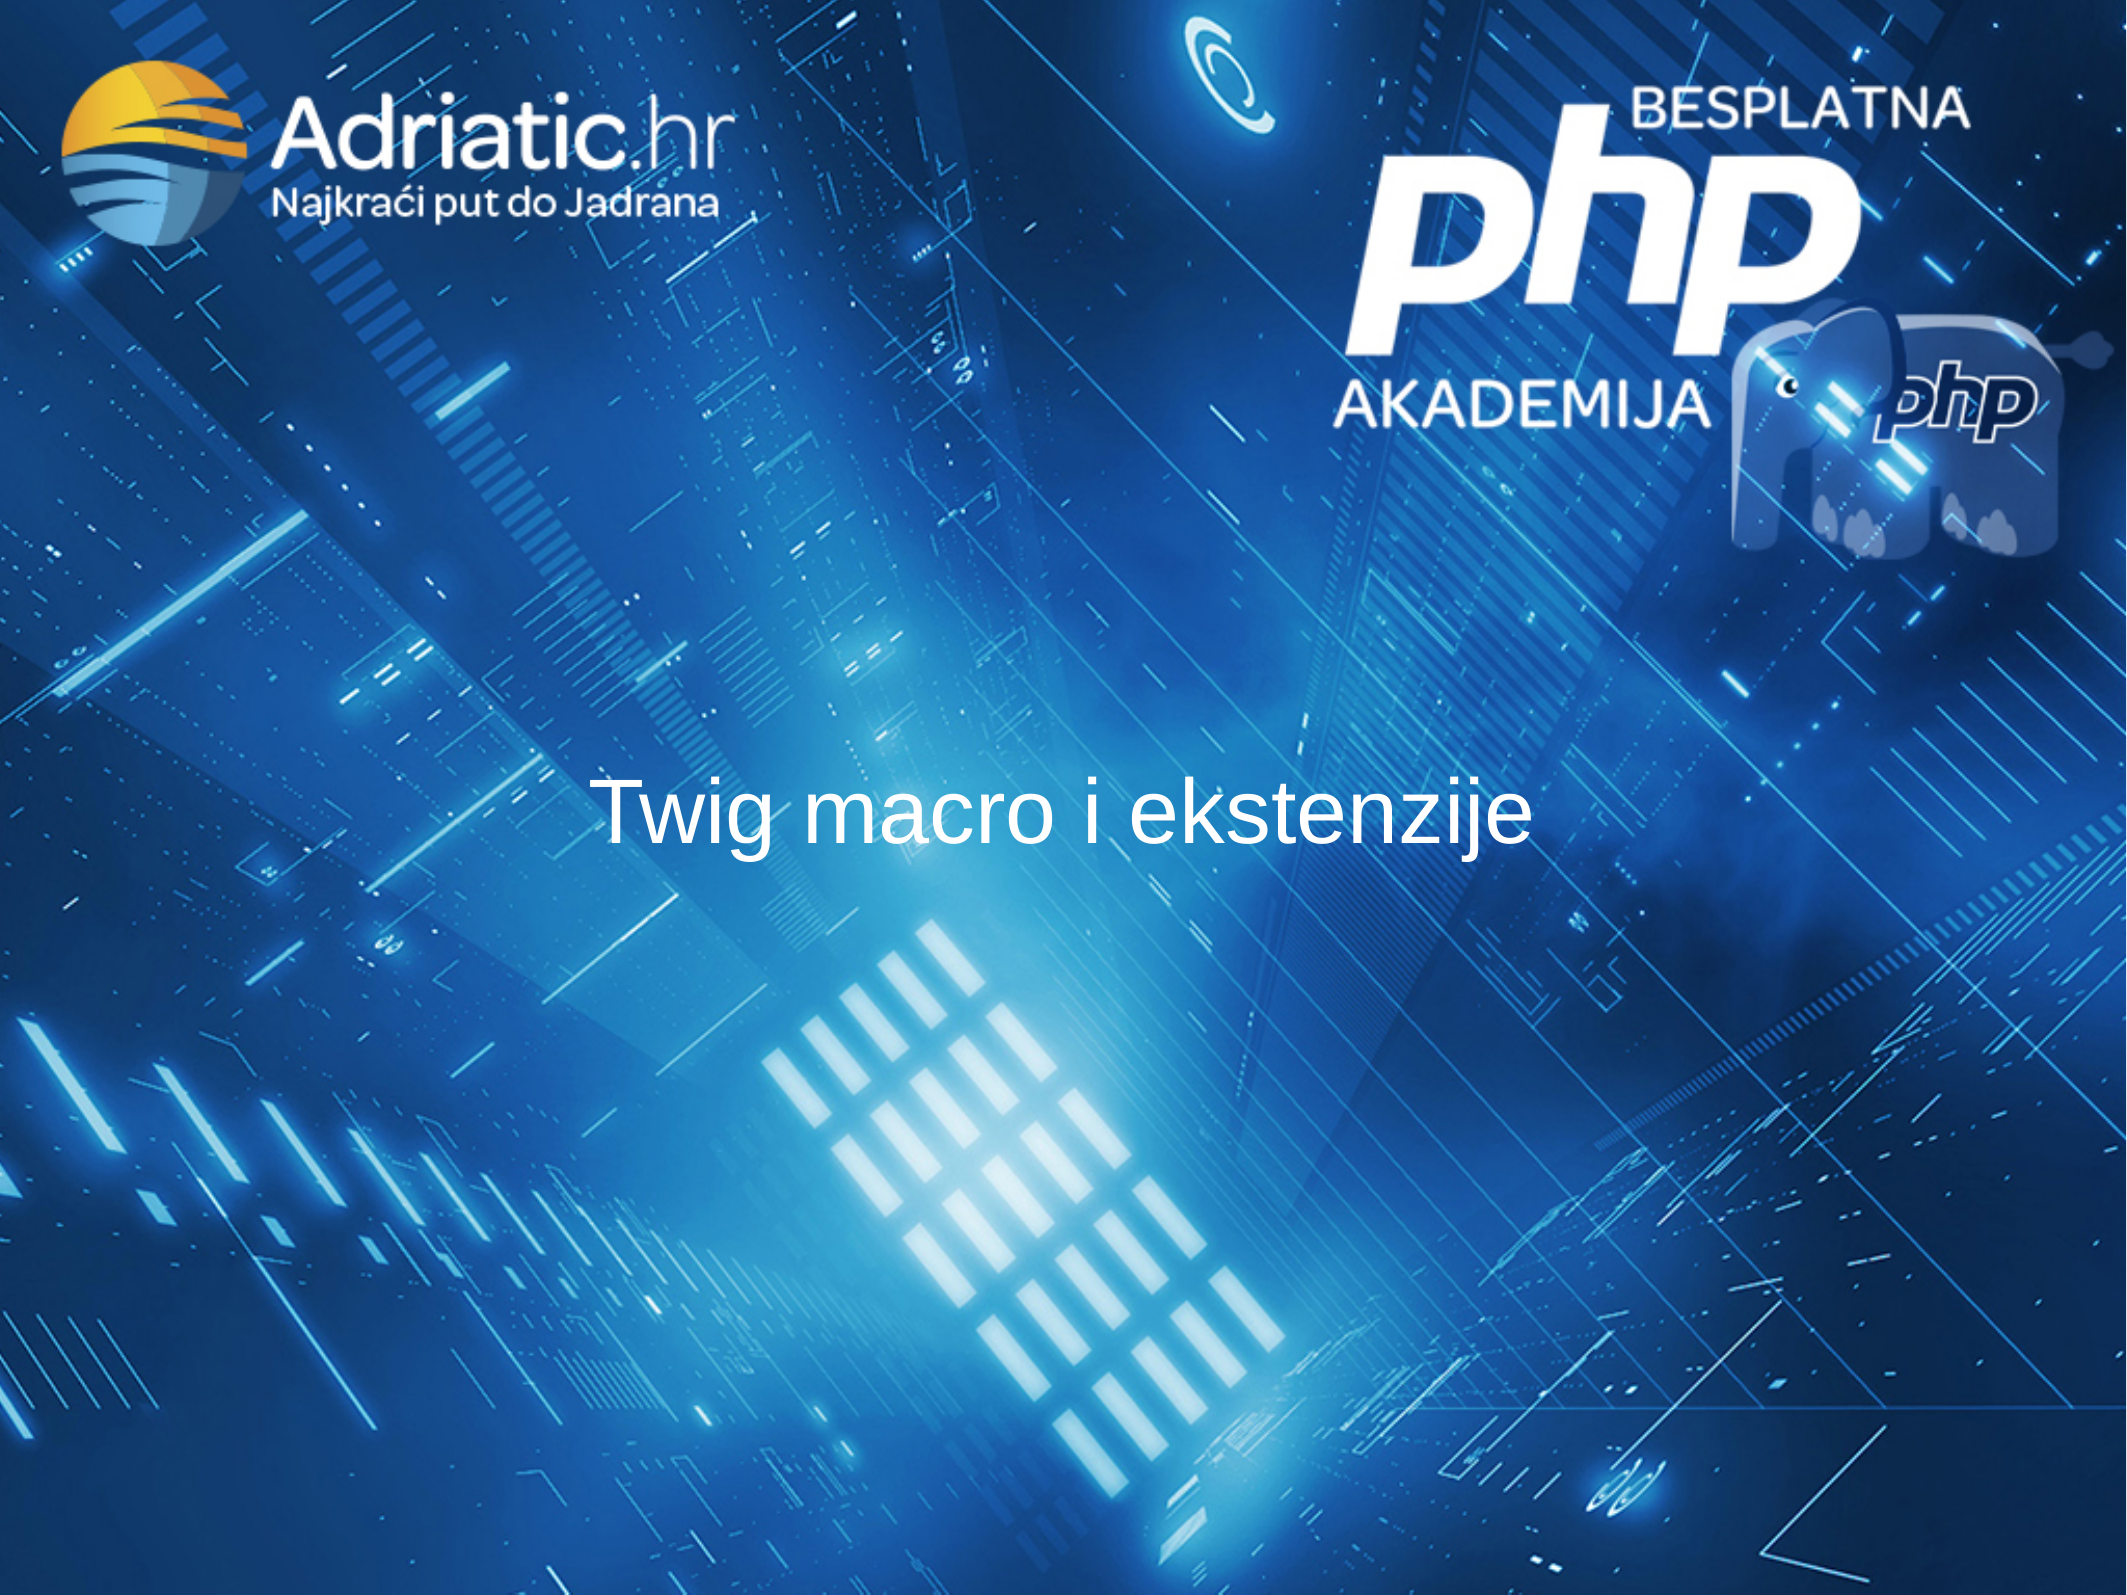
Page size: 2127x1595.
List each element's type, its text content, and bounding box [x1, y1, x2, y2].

picture [0, 0, 2127, 1595]
title Twig macro i ekstenzije [106, 678, 2020, 945]
